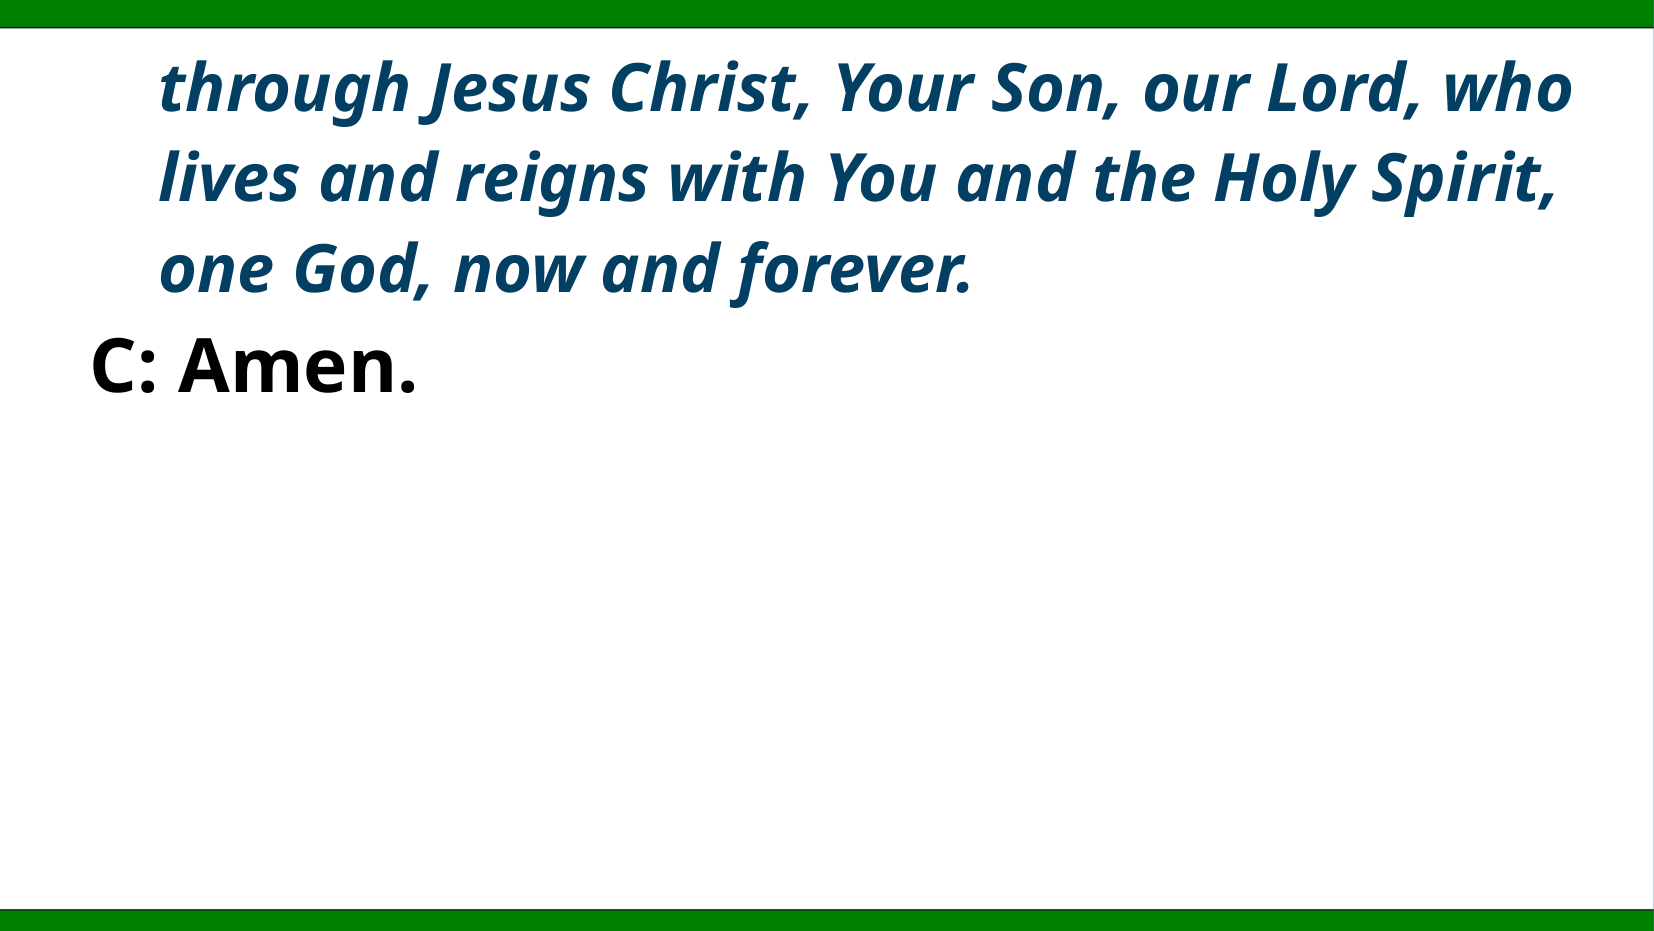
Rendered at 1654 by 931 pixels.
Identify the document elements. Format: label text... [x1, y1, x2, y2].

text_box through Jesus Christ, Your Son, our Lord, who lives and reigns with You and the Holy Spirit, one God, now and forever. C: Amen. [75, 32, 1591, 451]
picture [0, 0, 1654, 931]
